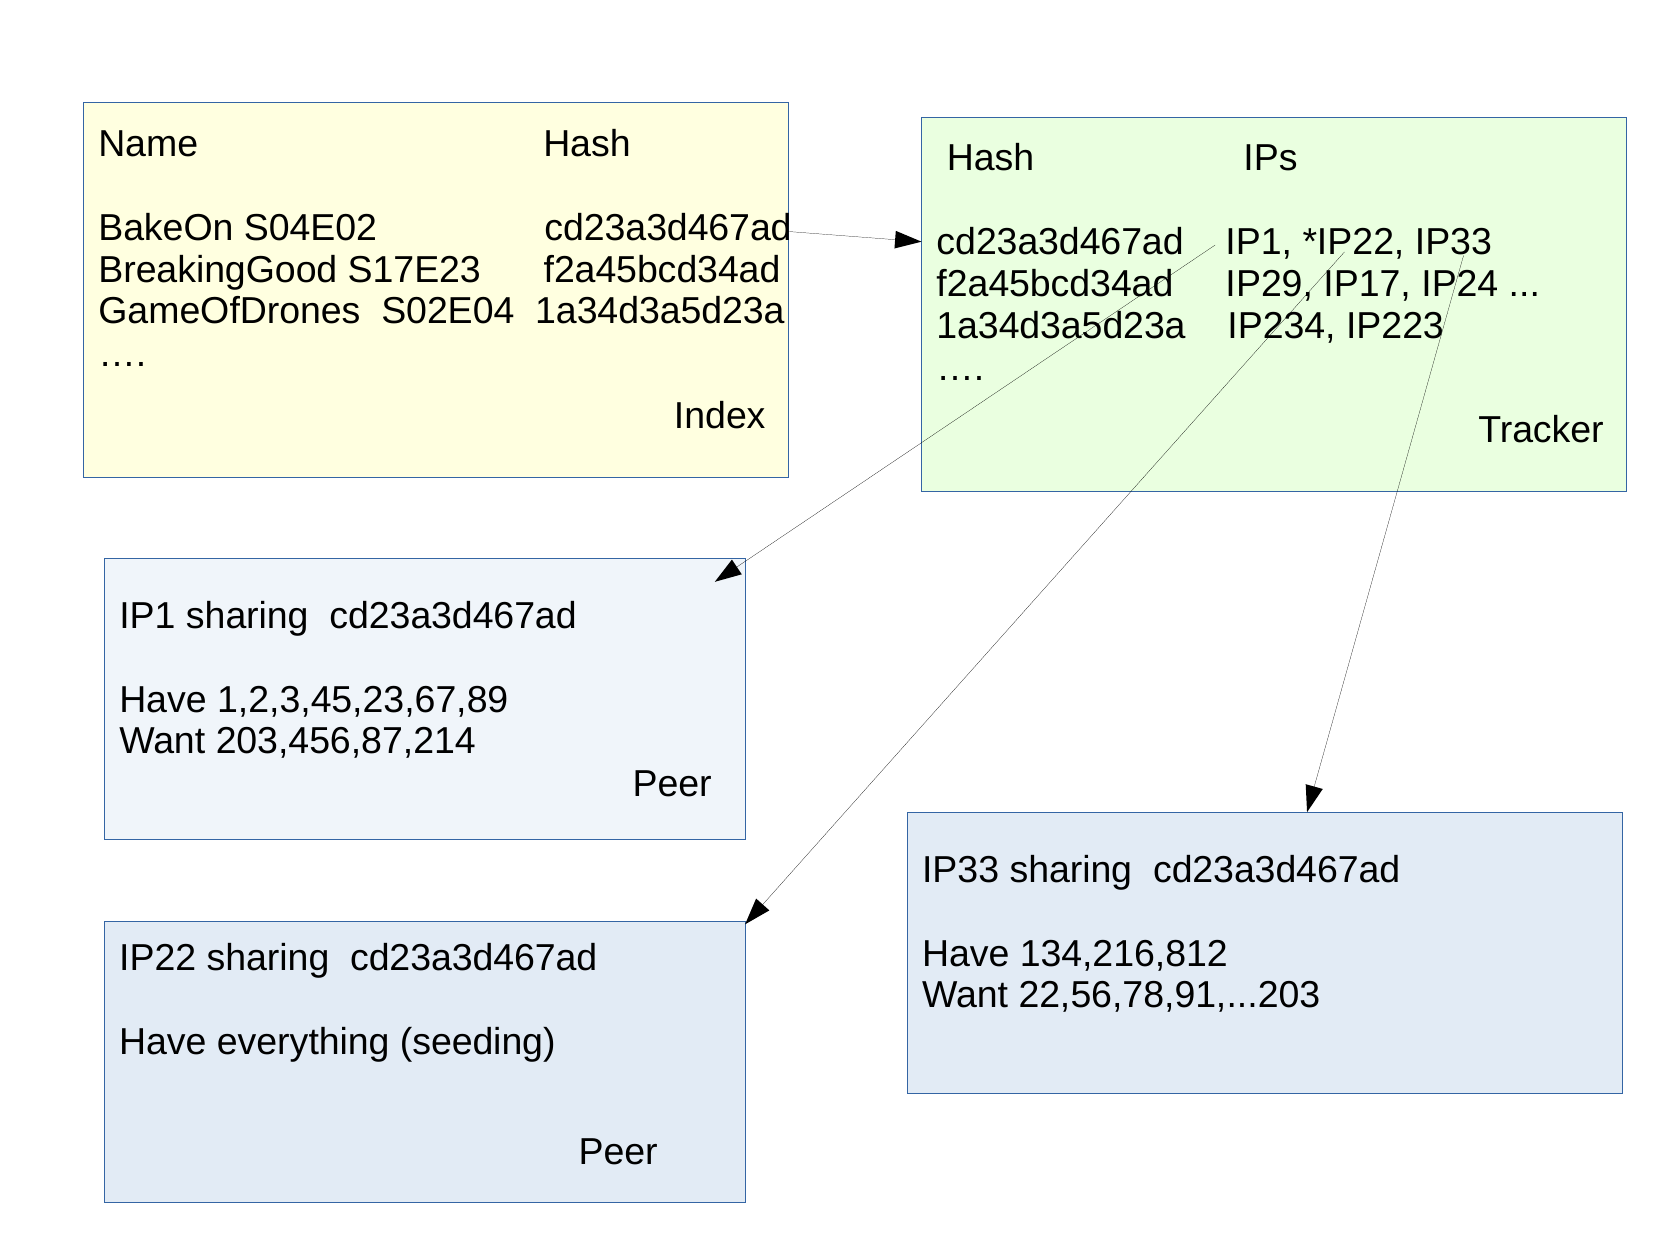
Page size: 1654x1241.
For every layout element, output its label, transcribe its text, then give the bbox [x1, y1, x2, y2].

text_box Name Hash BakeOn S04E02 cd23a3d467ad BreakingGood S17E23 f2a45bcd34ad GameOfDrones S02E04 1a34d3a5d23a …. [83, 102, 789, 478]
text_box Peer [563, 1123, 854, 1181]
text_box Tracker [1463, 400, 1654, 458]
text_box IP33 sharing cd23a3d467ad Have 134,216,812 Want 22,56,78,91,...203 [907, 812, 1623, 1094]
text_box IP1 sharing cd23a3d467ad Have 1,2,3,45,23,67,89 Want 203,456,87,214 [104, 558, 746, 840]
text_box IP22 sharing cd23a3d467ad Have everything (seeding) [104, 921, 746, 1203]
text_box Index [659, 387, 949, 445]
text_box Hash IPs cd23a3d467ad IP1, *IP22, IP33 f2a45bcd34ad IP29, IP17, IP24 ... 1a34d3a5d23a IP234, IP223 …. [921, 117, 1627, 492]
text_box Peer [617, 755, 908, 813]
